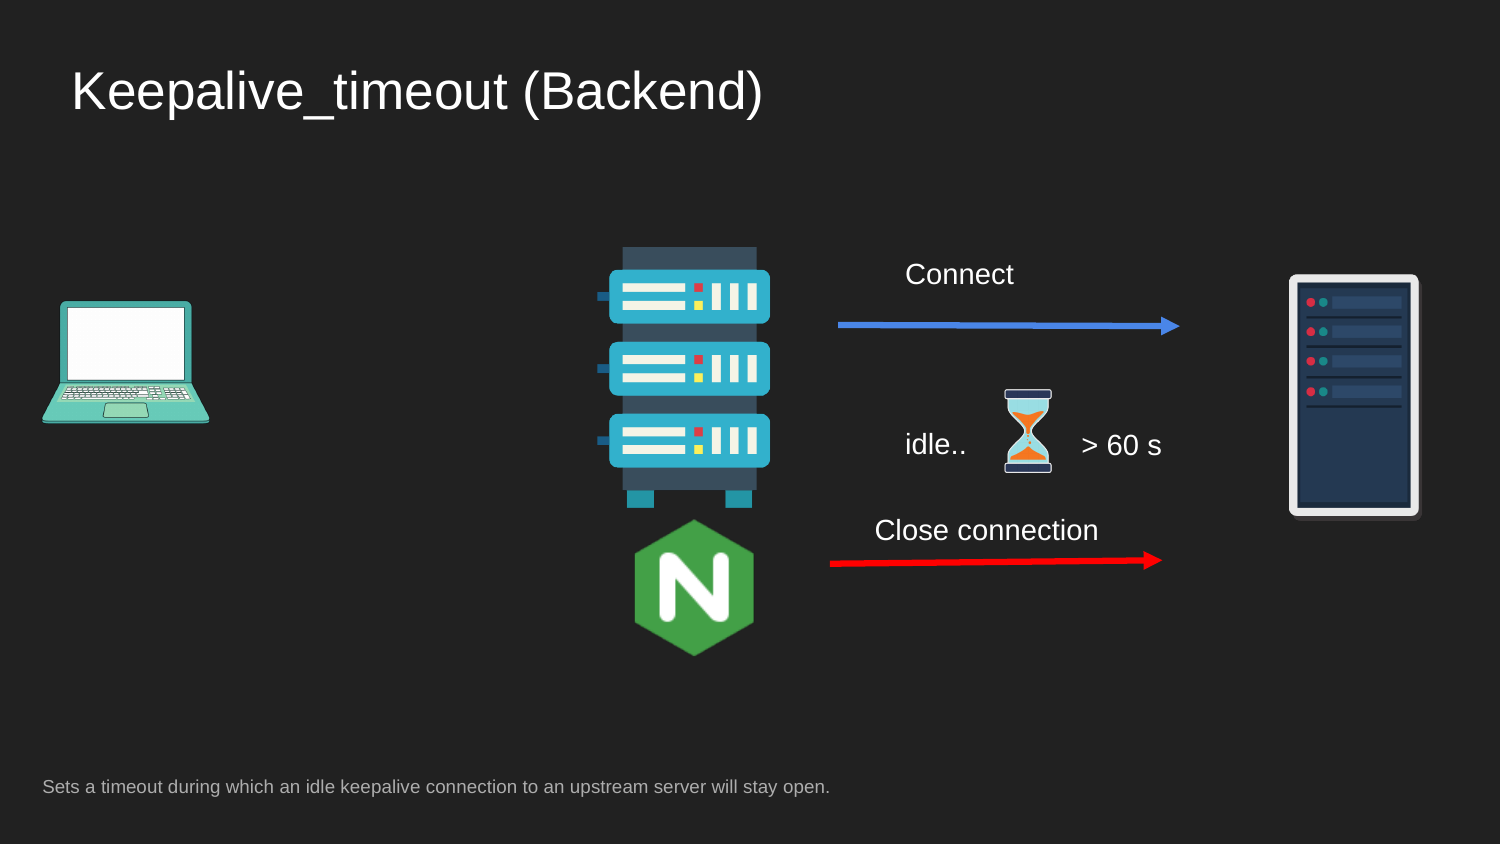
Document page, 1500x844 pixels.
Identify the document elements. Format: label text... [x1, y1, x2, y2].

text_box Sets a timeout during which an idle keepalive connection to an upstream server will stay open. [27, 756, 1437, 813]
text_box idle.. [890, 410, 996, 476]
text_box Connect [890, 240, 1270, 306]
picture [1275, 264, 1438, 527]
title Keepalive_timeout (Backend) [56, 41, 903, 136]
picture [0, 285, 262, 439]
text_box Close connection [859, 496, 1187, 562]
text_box > 60 s [1066, 410, 1179, 476]
picture [597, 240, 777, 663]
picture [996, 384, 1057, 479]
